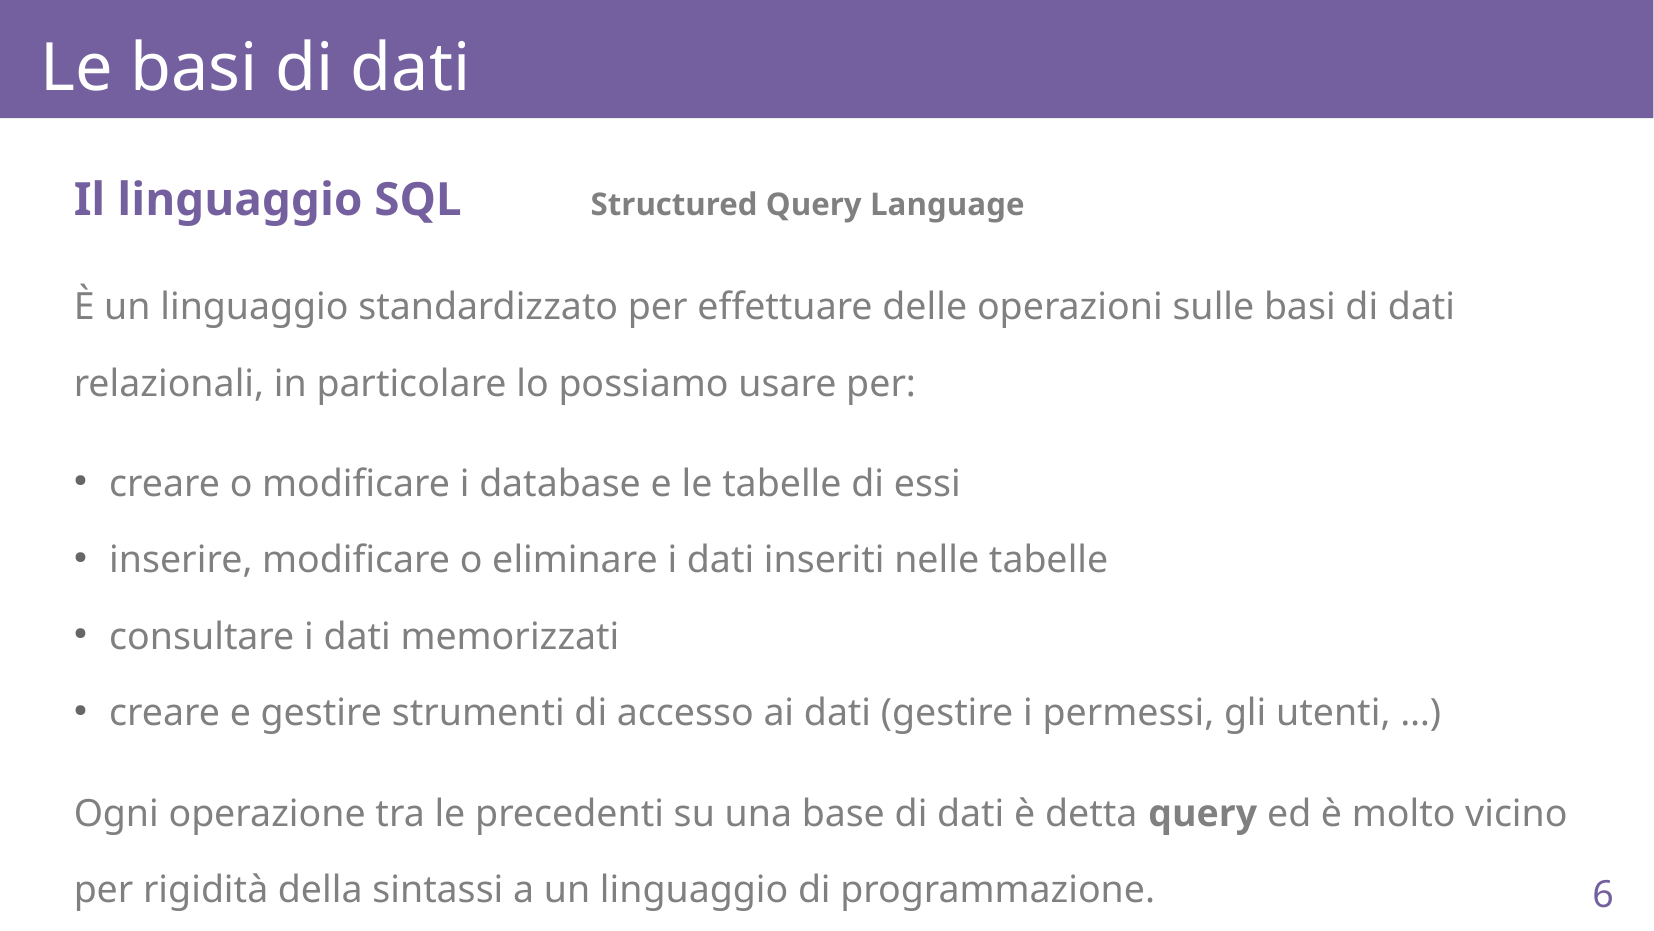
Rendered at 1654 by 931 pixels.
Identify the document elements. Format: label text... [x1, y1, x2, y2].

text_box È un linguaggio standardizzato per effettuare delle operazioni sulle basi di dati relazionali, in particolare lo possiamo usare per: creare o modificare i database e le tabelle di essi inserire, modificare o eliminare i dati inseriti nelle tabelle consultare i dati memorizzati creare e gestire strumenti di accesso ai dati (gestire i permessi, gli utenti, …) Ogni operazione tra le precedenti su una base di dati è detta query ed è molto vicino per rigidità della sintassi a un linguaggio di programmazione. [59, 246, 1599, 849]
text_box Il linguaggio SQL Structured Query Language [59, 158, 1107, 229]
text_box [0, 0, 1654, 119]
text_box <numero> [1510, 860, 1654, 931]
text_box Le basi di dati [25, 11, 942, 107]
